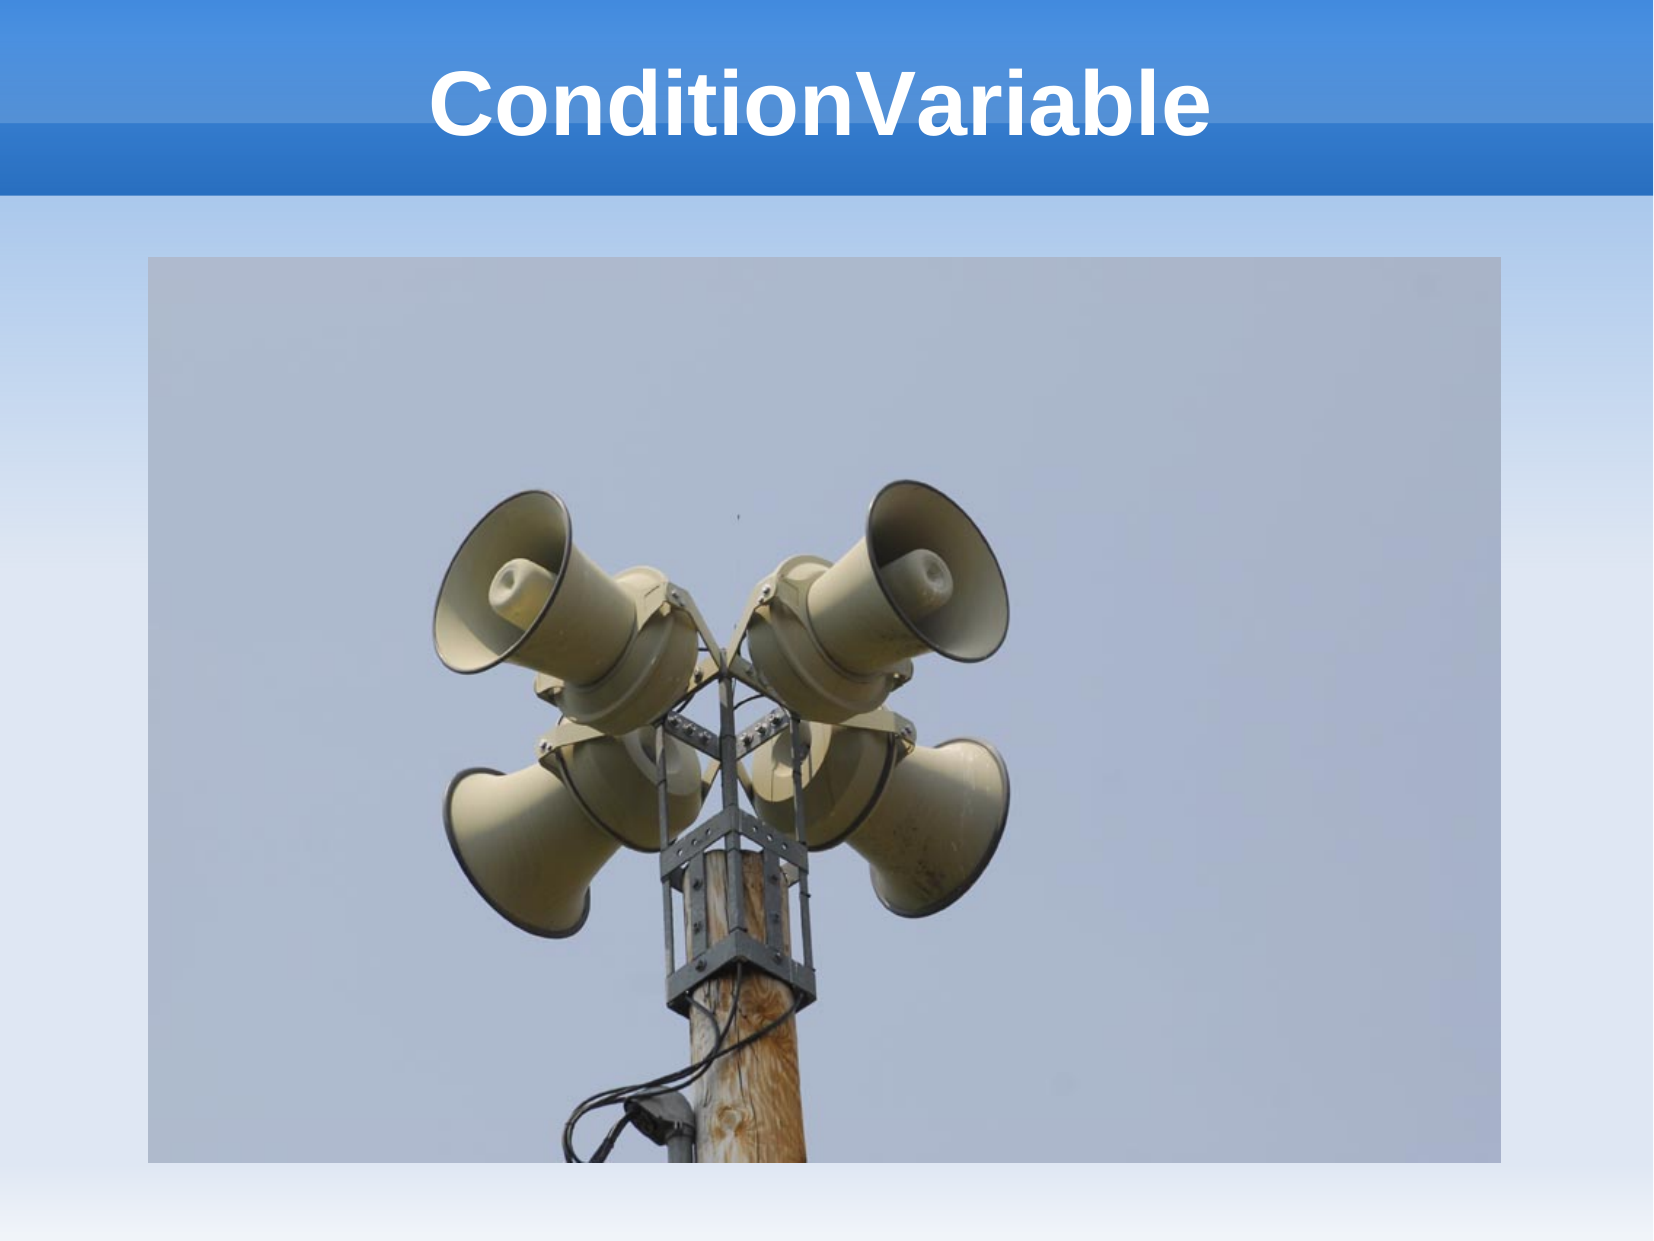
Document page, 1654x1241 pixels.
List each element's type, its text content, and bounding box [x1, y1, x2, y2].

title ConditionVariable [76, 7, 1565, 200]
picture [0, 0, 1654, 1241]
